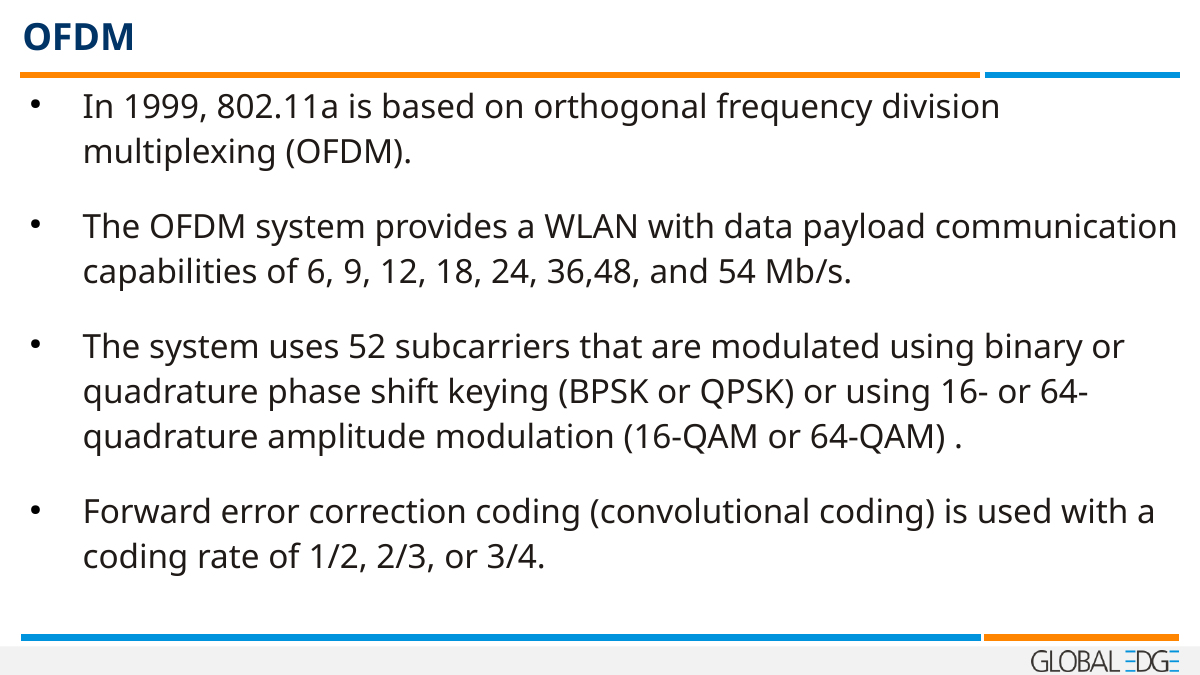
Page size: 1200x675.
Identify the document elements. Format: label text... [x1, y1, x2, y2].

title OFDM [12, 9, 1088, 63]
list In 1999, 802.11a is based on orthogonal frequency division multiplexing (OFDM). The OFDM system provides a WLAN with data payload communication capabilities of 6, 9, 12, 18, 24, 36,48, and 54 Mb/s. The system uses 52 subcarriers that are modulated using binary or quadrature phase shift keying (BPSK or QPSK) or using 16- or 64-quadrature amplitude modulation (16-QAM or 64-QAM) . Forward error correction coding (convolutional coding) is used with a coding rate of 1/2, 2/3, or 3/4. [11, 82, 1193, 626]
picture [1031, 650, 1179, 672]
